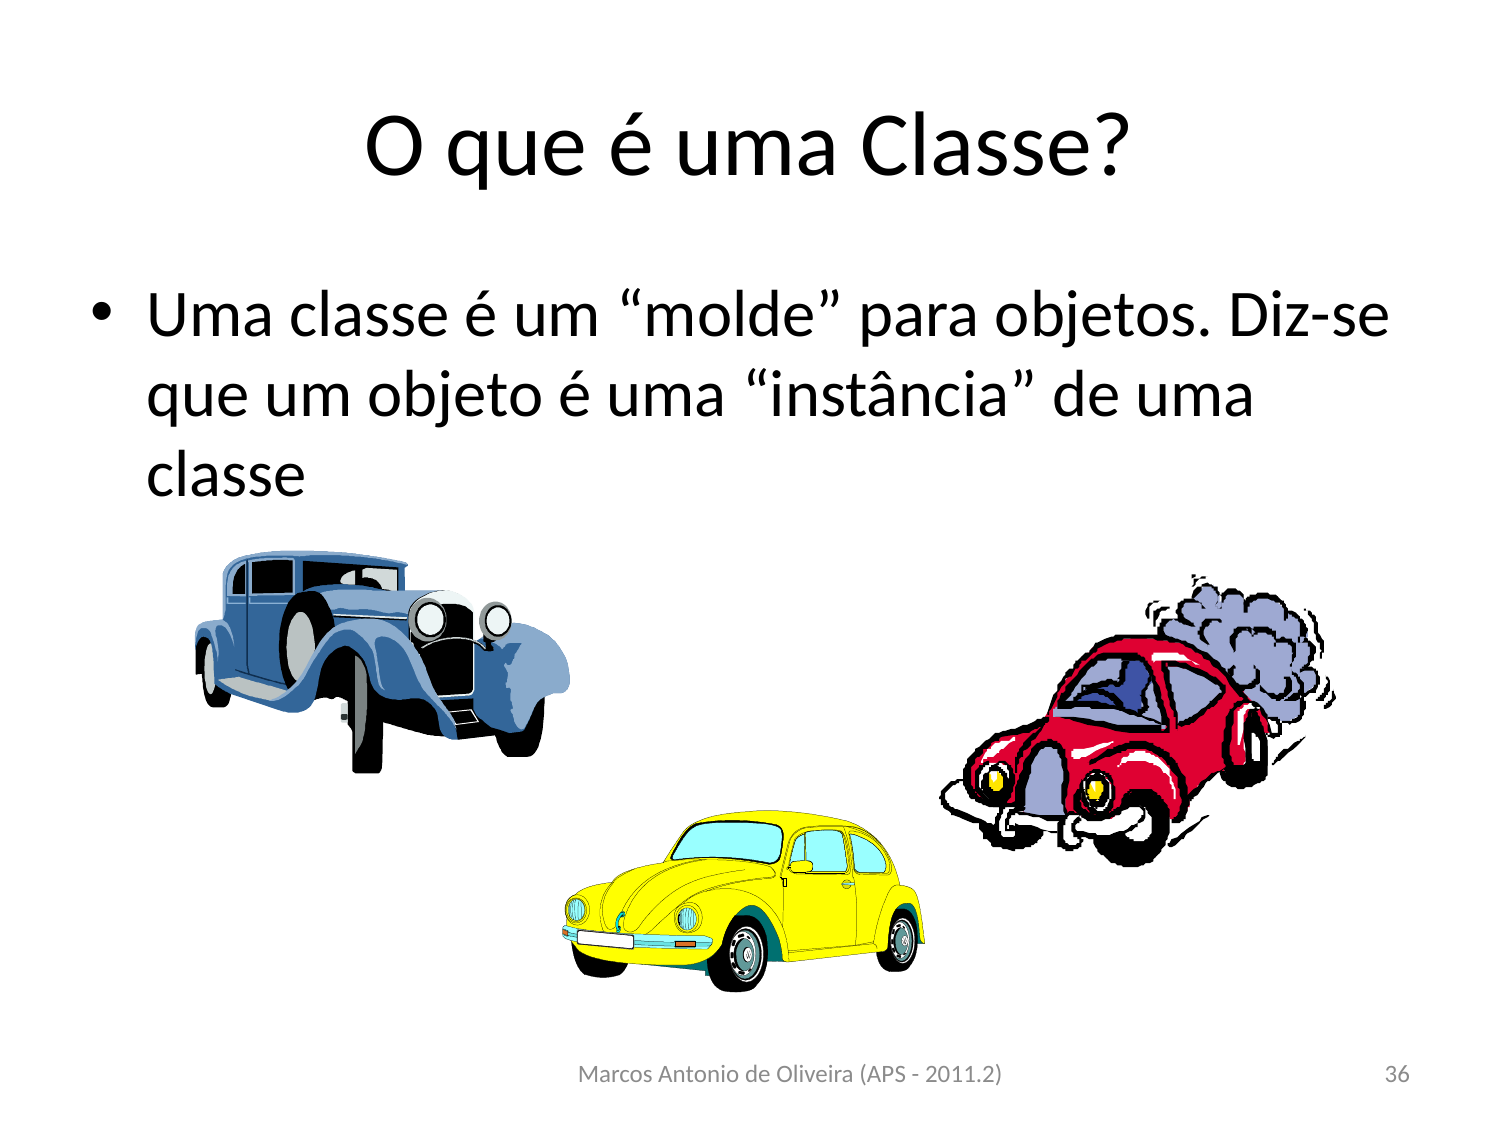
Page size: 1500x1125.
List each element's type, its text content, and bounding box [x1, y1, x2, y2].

picture [939, 574, 1336, 868]
picture [562, 810, 925, 993]
footer Marcos Antonio de Oliveira (APS - 2011.2) [512, 1042, 1069, 1103]
slide_number <número> [1074, 1042, 1425, 1103]
list Uma classe é um “molde” para objetos. Diz-se que um objeto é uma “instância” de uma classe [75, 262, 1425, 1005]
title O que é uma Classe? [75, 45, 1425, 233]
picture [194, 550, 570, 774]
